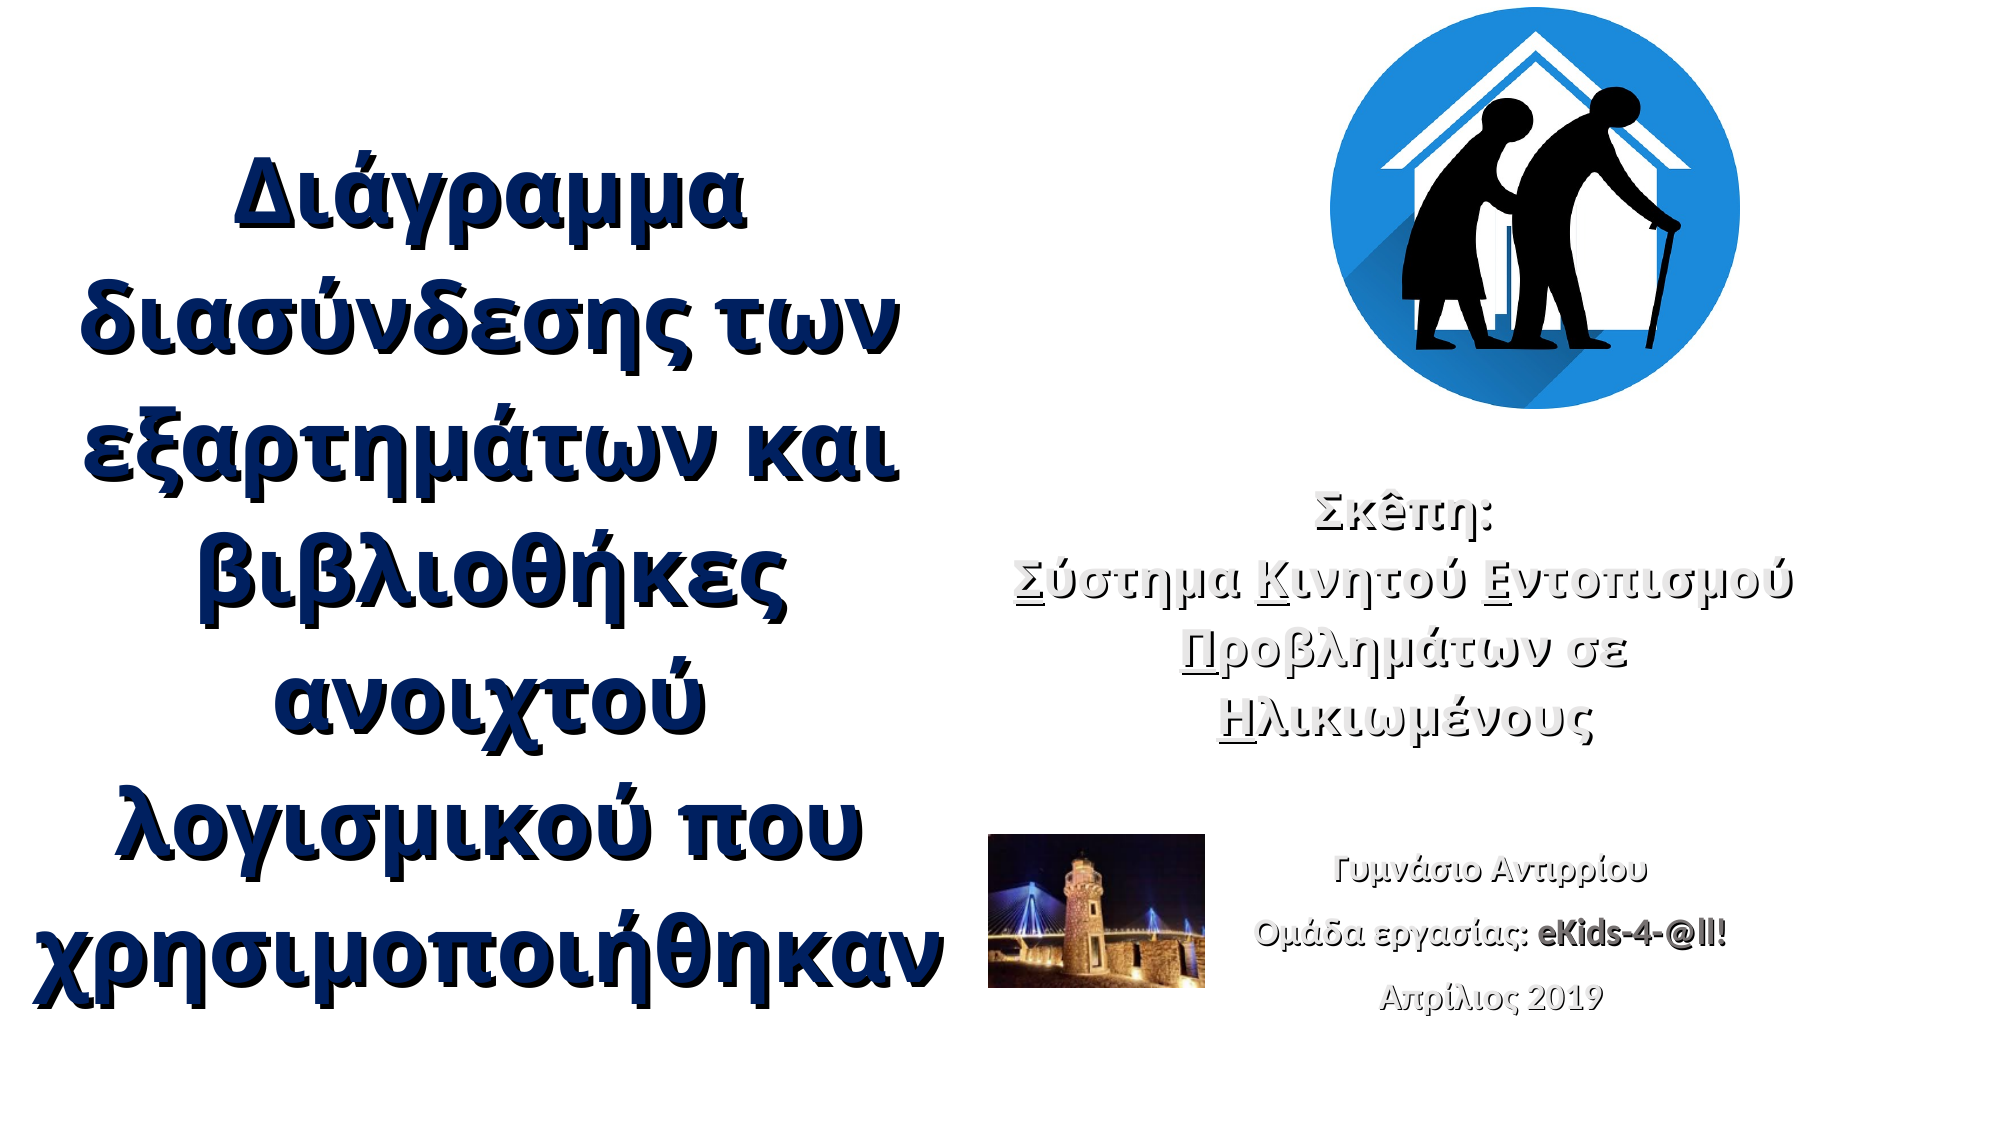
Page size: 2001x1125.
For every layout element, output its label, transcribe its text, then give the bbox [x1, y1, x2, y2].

text_box Γυμνάσιο Αντιρρίου Ομάδα εργασίας: eKids-4-@ll! Απρίλιος 2019 [1225, 808, 1756, 1045]
text_box Διάγραμμα διασύνδεσης των εξαρτημάτων και βιβλιοθήκες ανοιχτού λογισμικού που χρησιμοποιήθηκαν [16, 18, 963, 1097]
picture [1330, 7, 1740, 409]
picture [988, 834, 1205, 988]
title Σκêπη: Σύστημα Κινητού Εντοπισμού Προβλημάτων σε Ηλικιωμένους [987, 429, 1820, 784]
